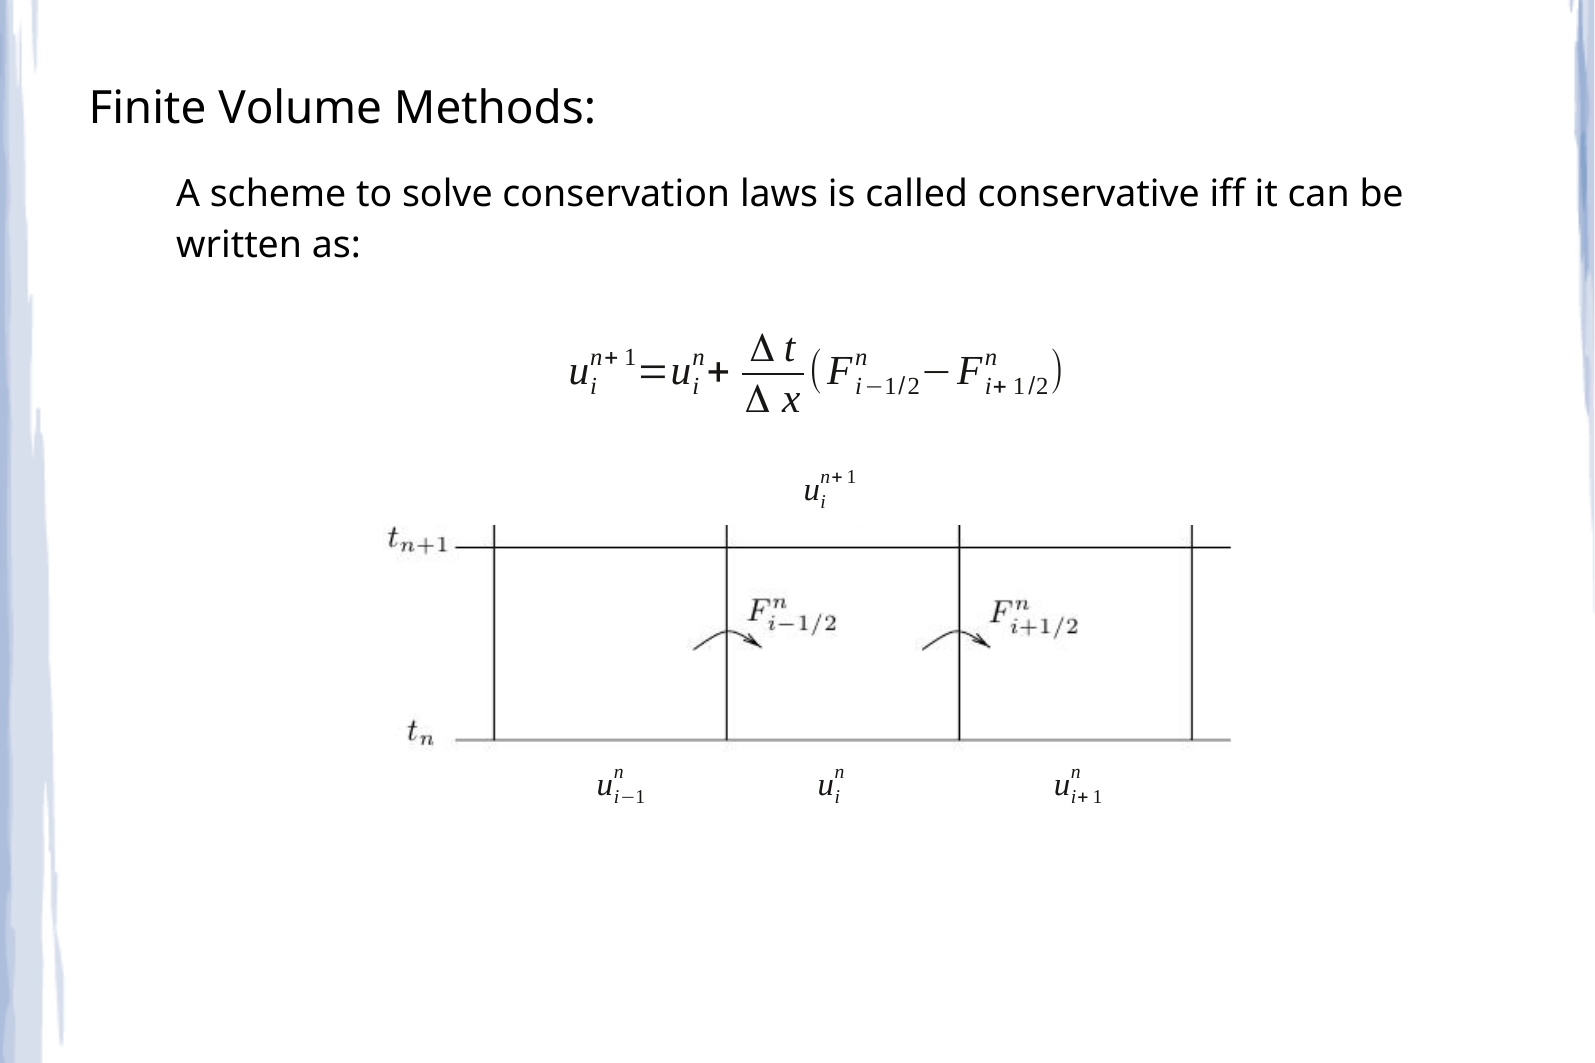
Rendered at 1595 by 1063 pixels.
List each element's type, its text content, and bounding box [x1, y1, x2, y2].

text_box Finite Volume Methods: [88, 59, 1524, 154]
chart [562, 324, 1071, 423]
picture [0, 0, 1595, 1063]
list [232, 308, 1595, 1010]
list A scheme to solve conservation laws is called conservative iff it can be written as: [105, 166, 1506, 296]
